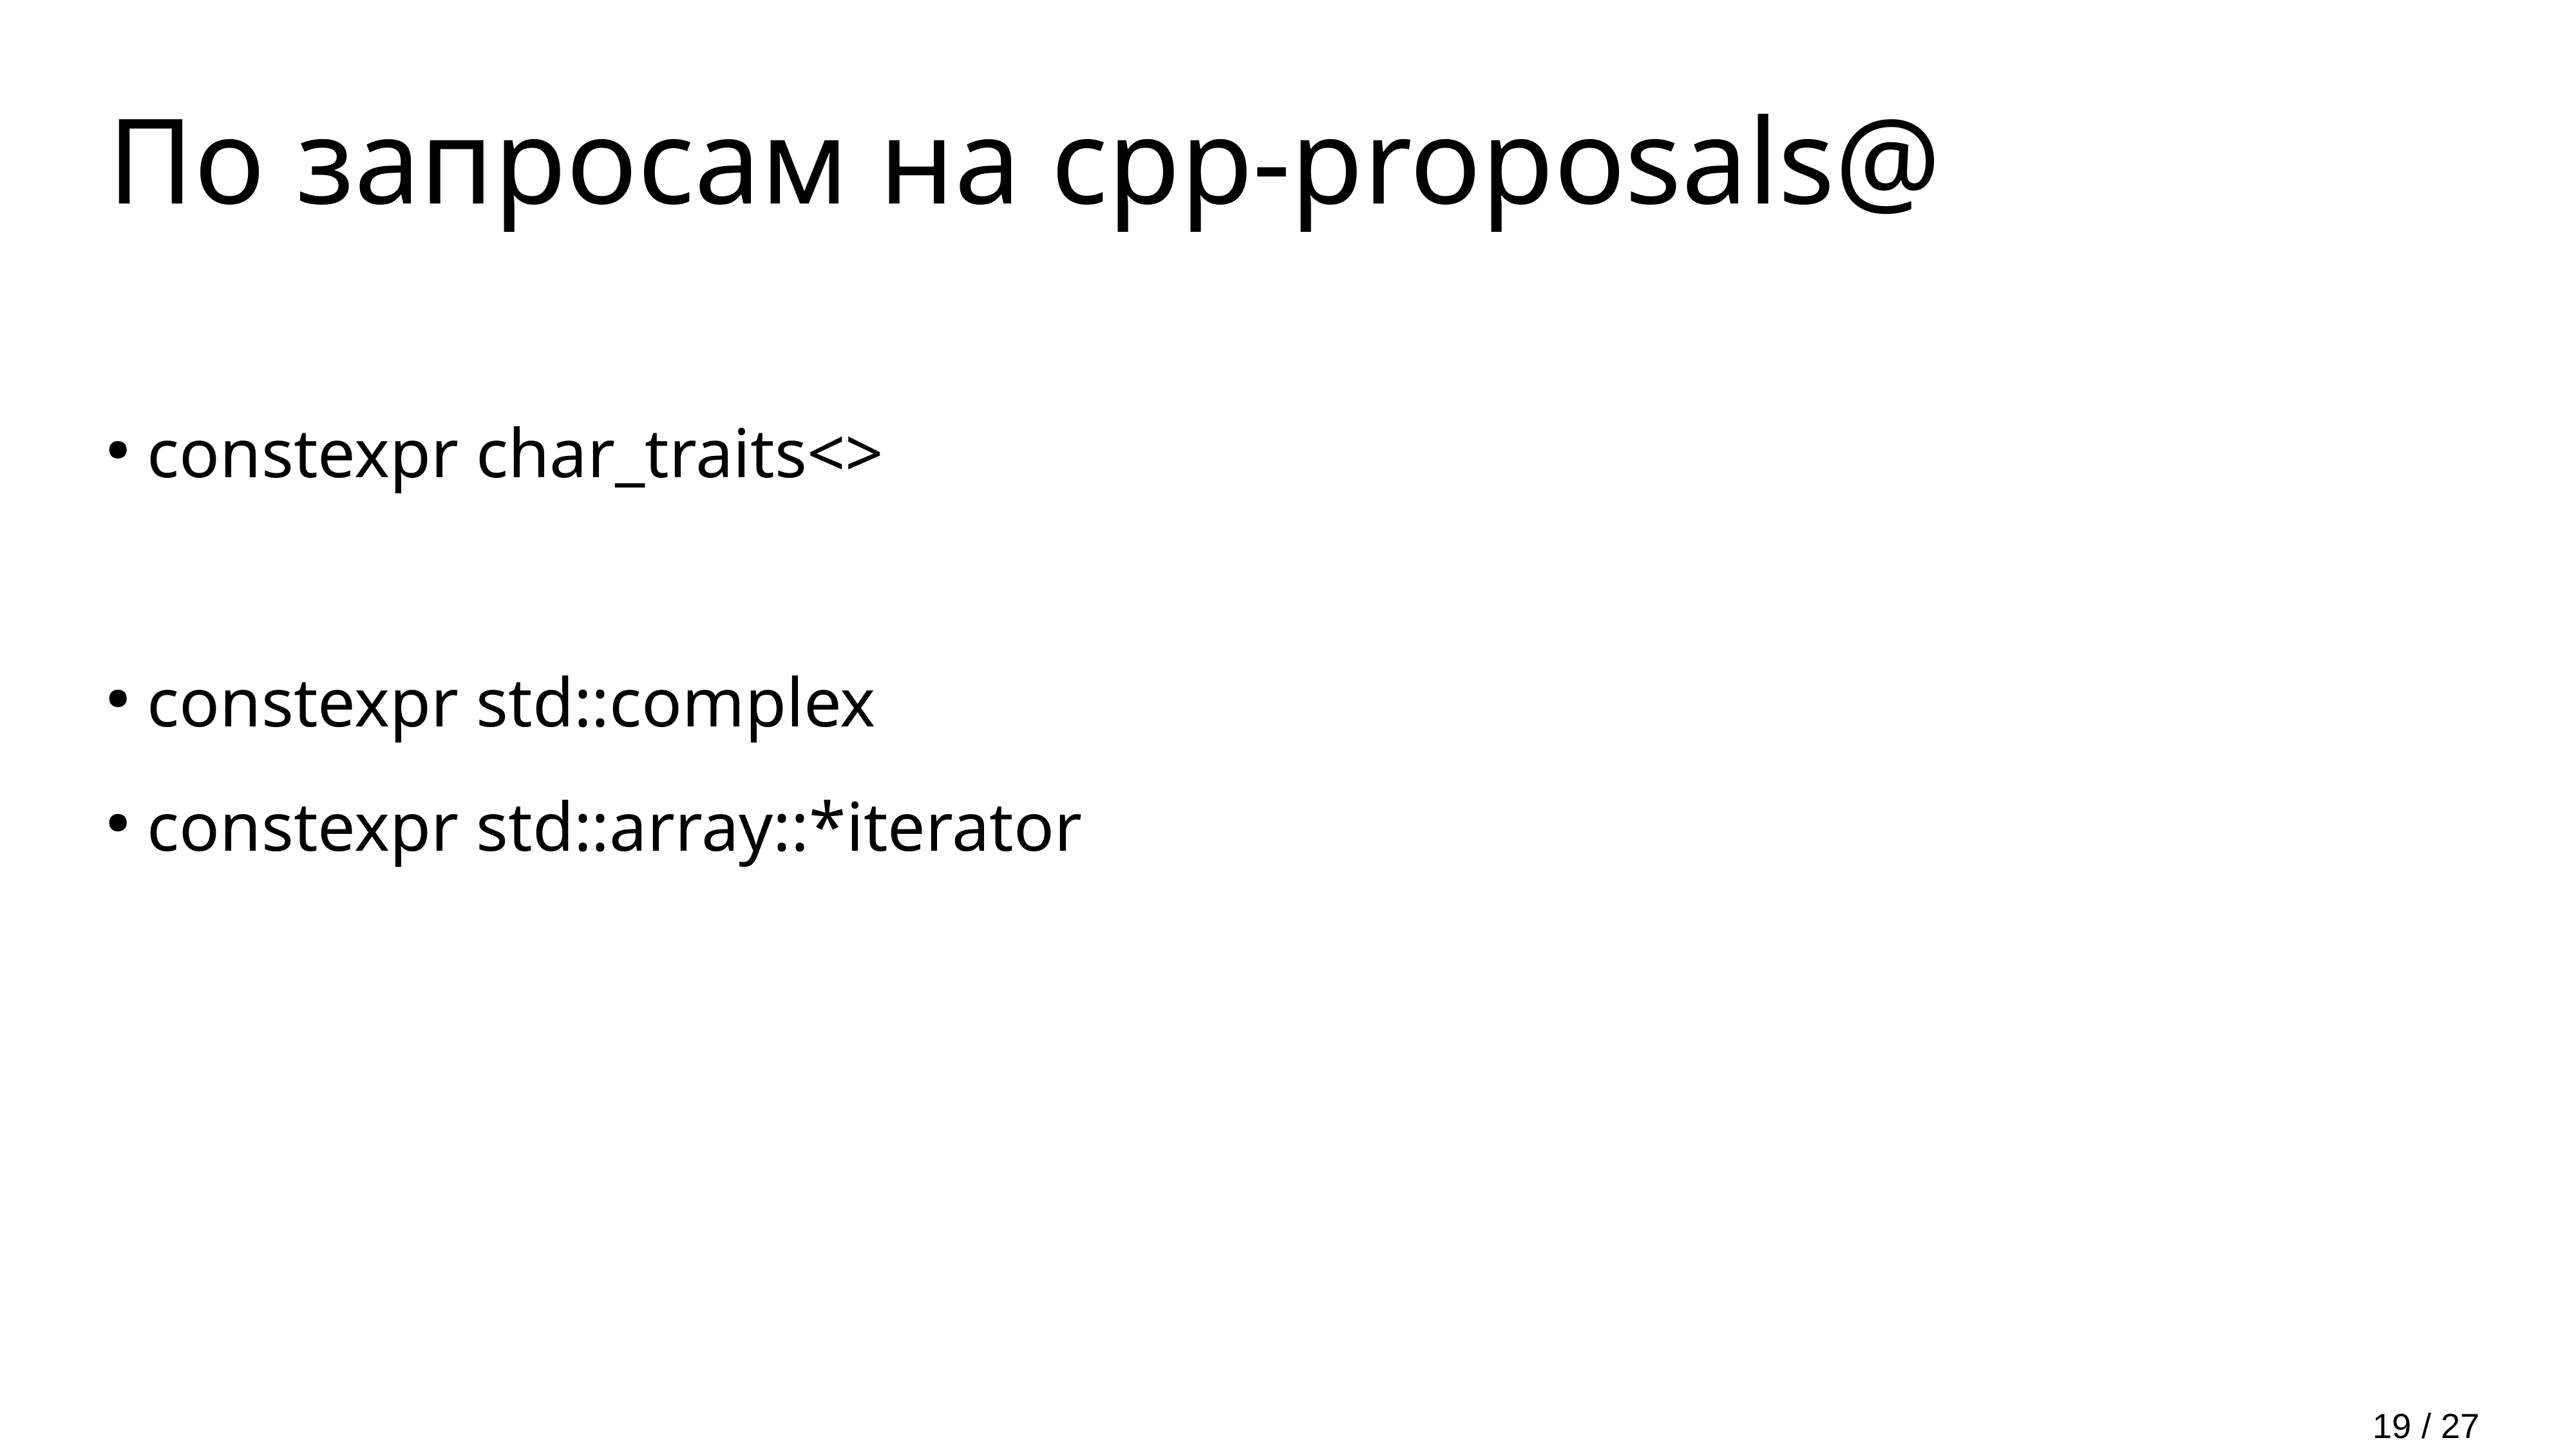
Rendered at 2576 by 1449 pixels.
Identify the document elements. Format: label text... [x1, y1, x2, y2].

title По запросам на cpp-proposals@ [108, 80, 2468, 242]
text_box <number> / 27 [2363, 1402, 2576, 1449]
text_box constexpr char_traits<> constexpr std::complex constexpr std::array::*iterator [96, 387, 2512, 1442]
